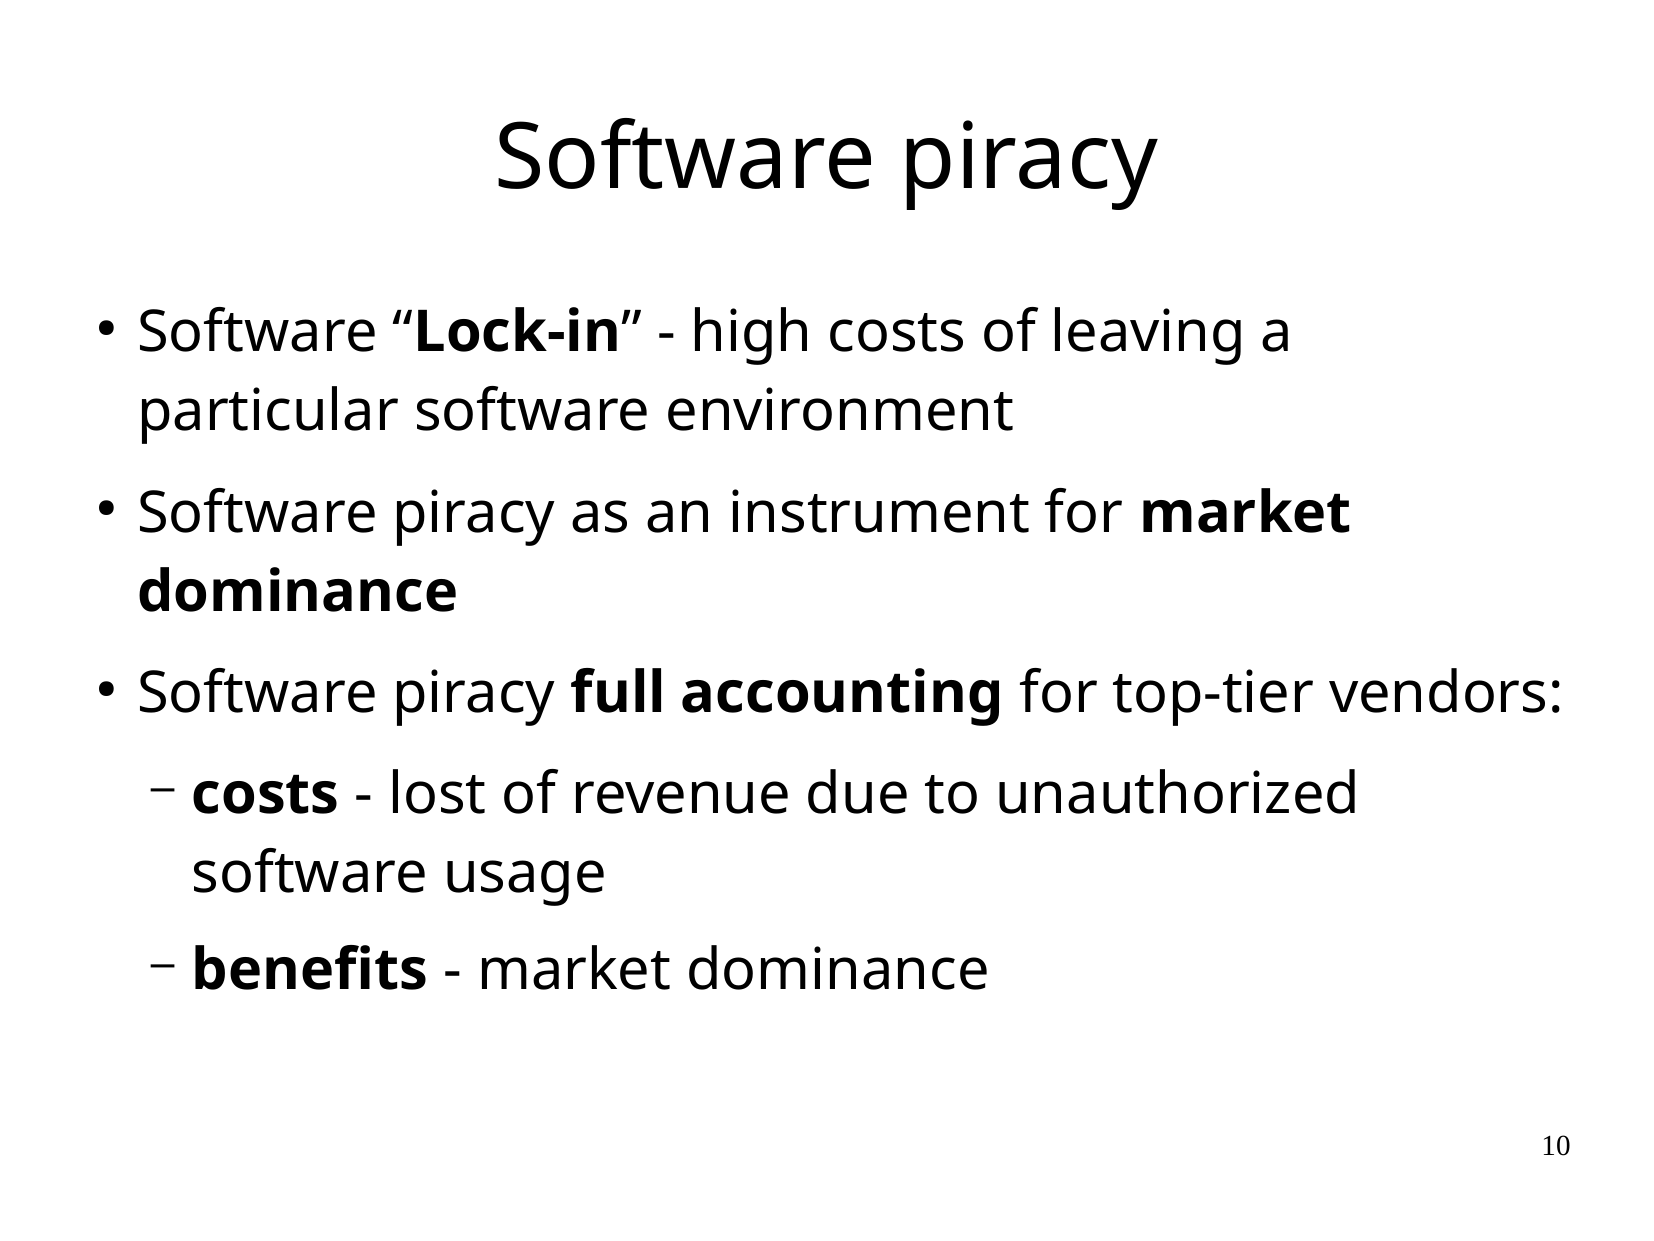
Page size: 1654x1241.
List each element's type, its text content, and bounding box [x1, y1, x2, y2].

list Software “Lock-in” - high costs of leaving a particular software environment Software piracy as an instrument for market dominance Software piracy full accounting for top-tier vendors: costs - lost of revenue due to unauthorized software usage benefits - market dominance [82, 290, 1571, 1087]
title Software piracy [82, 49, 1571, 257]
